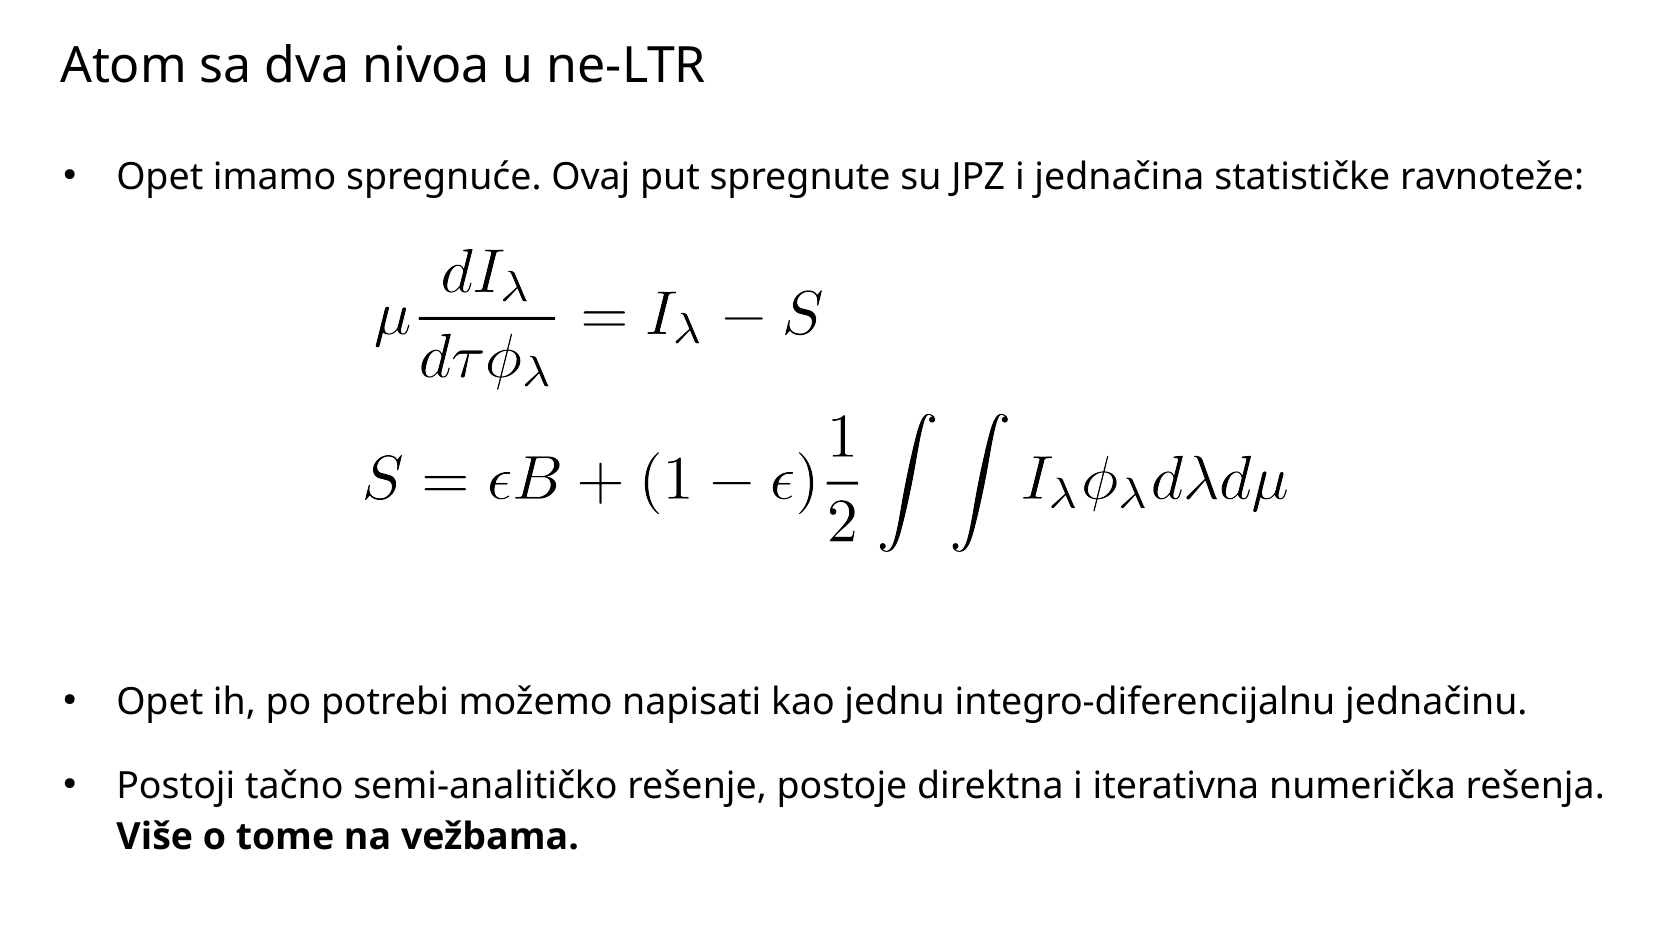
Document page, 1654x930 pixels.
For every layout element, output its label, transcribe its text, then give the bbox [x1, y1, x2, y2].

list Opet imamo spregnuće. Ovaj put spregnute su JPZ i jednačina statističke ravnoteže: Opet ih, po potrebi možemo napisati kao jednu integro-diferencijalnu jednačinu. Postoji tačno semi-analitičko rešenje, postoje direktna i iterativna numerička rešenja. Više o tome na vežbama. [45, 149, 1635, 880]
picture [365, 247, 1288, 552]
title Atom sa dva nivoa u ne-LTR [59, 13, 1648, 113]
